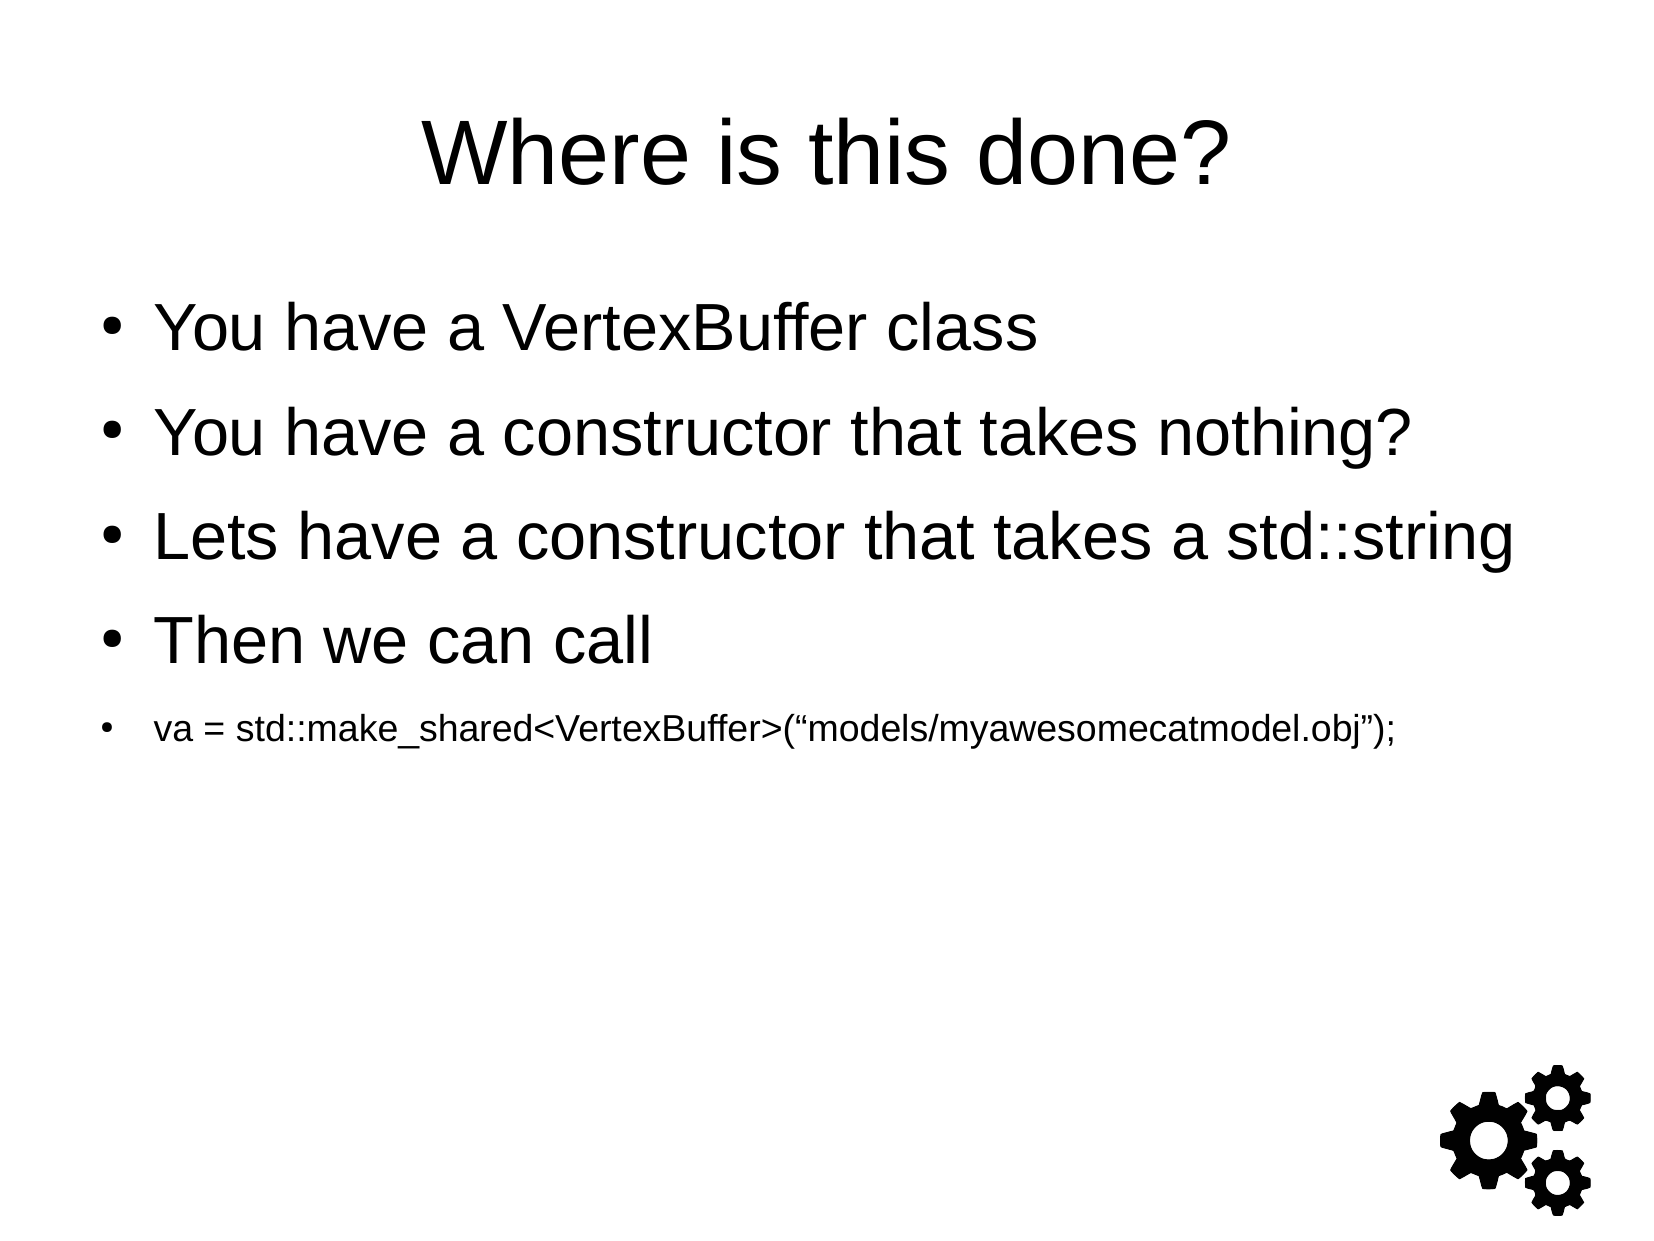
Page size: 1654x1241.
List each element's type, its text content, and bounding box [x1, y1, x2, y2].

list You have a VertexBuffer class You have a constructor that takes nothing? Lets have a constructor that takes a std::string Then we can call va = std::make_shared<VertexBuffer>(“models/myawesomecatmodel.obj”); [82, 290, 1571, 1010]
picture [1440, 1065, 1591, 1216]
title Where is this done? [82, 49, 1571, 257]
